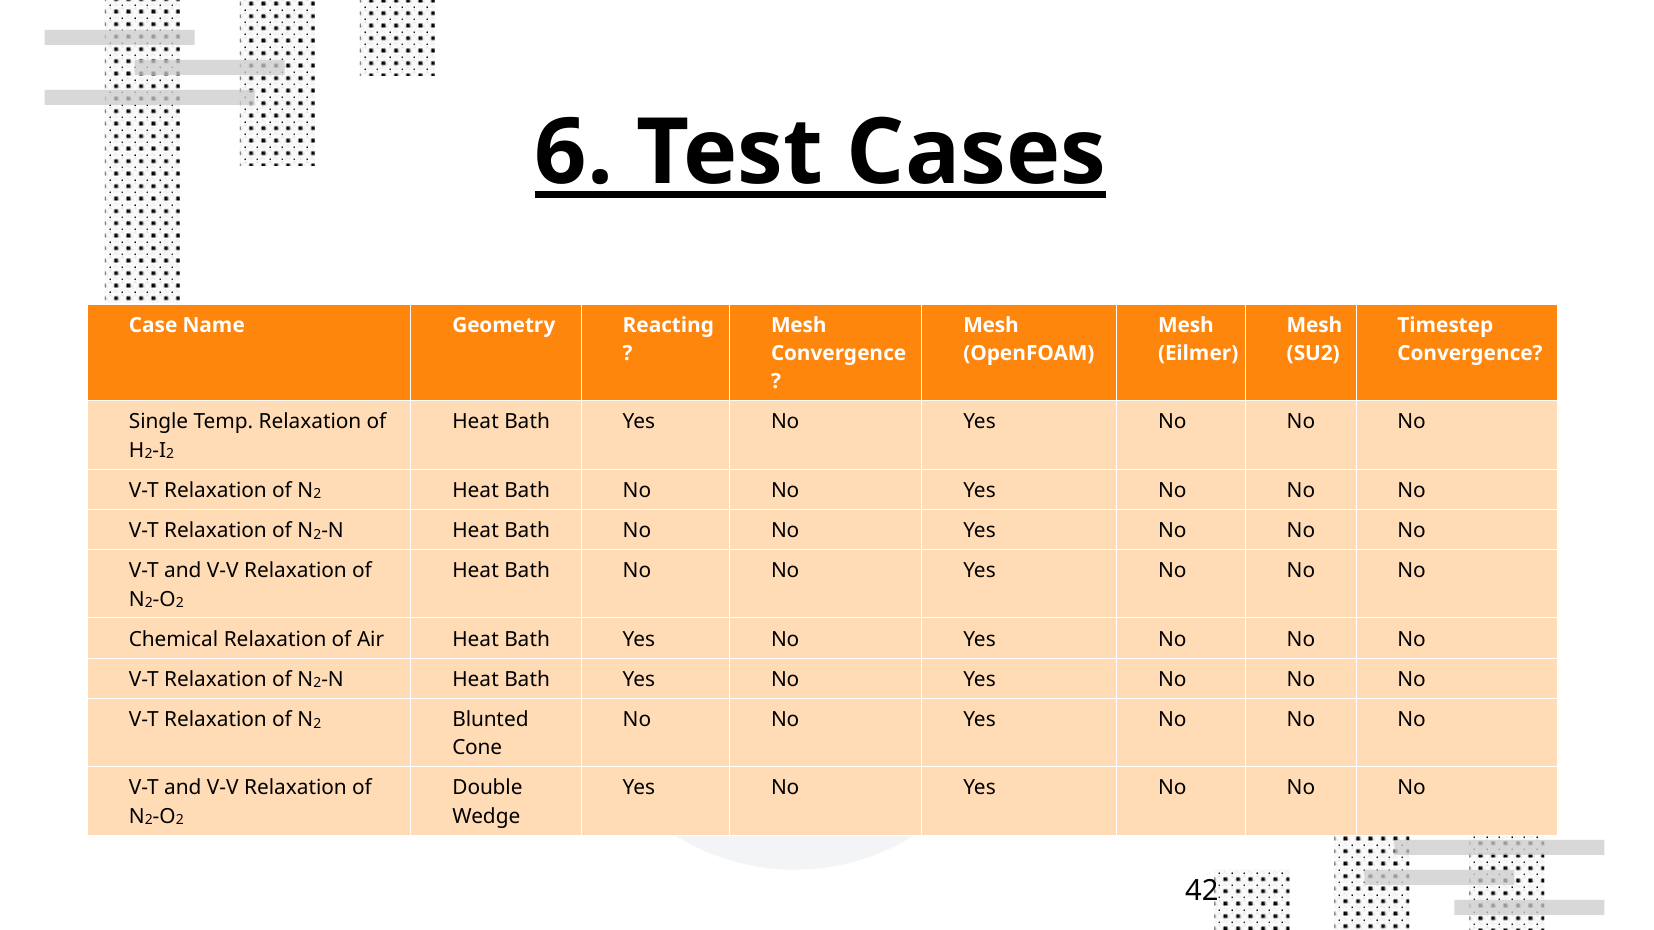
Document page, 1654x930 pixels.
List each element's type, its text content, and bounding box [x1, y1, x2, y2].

table_cell No [1117, 470, 1245, 509]
table_cell Yes [922, 510, 1116, 549]
table_cell No [1117, 699, 1245, 766]
table_cell No [582, 510, 729, 549]
table_cell No [730, 618, 921, 658]
table_cell Yes [922, 550, 1116, 617]
table_cell Yes [922, 659, 1116, 698]
table_cell No [1246, 618, 1356, 658]
table_cell Yes [922, 699, 1116, 766]
table_cell No [1117, 767, 1245, 835]
table_cell No [1246, 510, 1356, 549]
table_cell No [1246, 699, 1356, 766]
table_cell No [1246, 550, 1356, 617]
table_cell Heat Bath [411, 510, 581, 549]
table_cell No [1117, 659, 1245, 698]
table_cell No [1357, 659, 1557, 698]
table_cell No [1117, 618, 1245, 658]
table_cell Heat Bath [411, 618, 581, 658]
table_cell No [1357, 470, 1557, 509]
table_cell No [1246, 659, 1356, 698]
table_header Mesh (SU2) [1246, 305, 1356, 400]
table_cell Double Wedge [411, 767, 581, 835]
table_cell Heat Bath [411, 659, 581, 698]
table_cell No [1357, 401, 1557, 469]
picture [104, 0, 180, 29]
table_cell V-T Relaxation of N2 [88, 470, 410, 509]
table_cell No [1357, 767, 1557, 835]
picture [104, 45, 180, 76]
table_cell No [1117, 401, 1245, 469]
table_cell No [1357, 699, 1557, 766]
picture [1214, 869, 1290, 930]
table_cell V-T Relaxation of N2-N [88, 510, 410, 549]
table_header Mesh Convergence? [730, 305, 921, 400]
table_cell Heat Bath [411, 470, 581, 509]
table_cell Blunted Cone [411, 699, 581, 766]
picture [239, 0, 315, 76]
table_header Mesh (Eilmer) [1117, 305, 1245, 400]
table_cell Chemical Relaxation of Air [88, 618, 410, 658]
table_cell V-T Relaxation of N2 [88, 699, 410, 766]
picture [1334, 836, 1410, 930]
table_cell No [1357, 510, 1557, 549]
table_cell Yes [582, 618, 729, 658]
table_cell No [730, 550, 921, 617]
table_header Geometry [411, 305, 581, 400]
table_cell No [730, 767, 921, 835]
table_cell No [730, 401, 921, 469]
table_cell No [730, 510, 921, 549]
table_cell No [1117, 550, 1245, 617]
table_cell Heat Bath [411, 550, 581, 617]
table_cell No [730, 470, 921, 509]
table_cell Yes [922, 767, 1116, 835]
table_cell No [1117, 510, 1245, 549]
picture [104, 232, 180, 303]
table_cell Single Temp. Relaxation of H2-I2 [88, 401, 410, 469]
table_cell No [730, 659, 921, 698]
table_cell Yes [922, 401, 1116, 469]
table_cell No [1246, 767, 1356, 835]
table_cell V-T and V-V Relaxation of N2-O2 [88, 767, 410, 835]
table_cell No [1357, 618, 1557, 658]
table_header Timestep Convergence? [1357, 305, 1557, 400]
picture [1469, 915, 1545, 930]
table_cell No [582, 699, 729, 766]
table_cell No [582, 470, 729, 509]
table_cell V-T and V-V Relaxation of N2-O2 [88, 550, 410, 617]
table_header Mesh (OpenFOAM) [922, 305, 1116, 400]
picture [359, 0, 435, 76]
table_cell Yes [922, 618, 1116, 658]
title 6. Test Cases [76, 76, 1565, 232]
table_cell No [730, 699, 921, 766]
table_cell No [1246, 401, 1356, 469]
table_cell Heat Bath [411, 401, 581, 469]
table_cell Yes [582, 767, 729, 835]
picture [1469, 855, 1545, 899]
table_cell Yes [582, 659, 729, 698]
table_cell V-T Relaxation of N2-N [88, 659, 410, 698]
table_header Case Name [88, 305, 410, 400]
table_cell Yes [582, 401, 729, 469]
table_cell No [1357, 550, 1557, 617]
table_cell No [582, 550, 729, 617]
table_cell No [1246, 470, 1356, 509]
table_cell Yes [922, 470, 1116, 509]
table_header Reacting? [582, 305, 729, 400]
